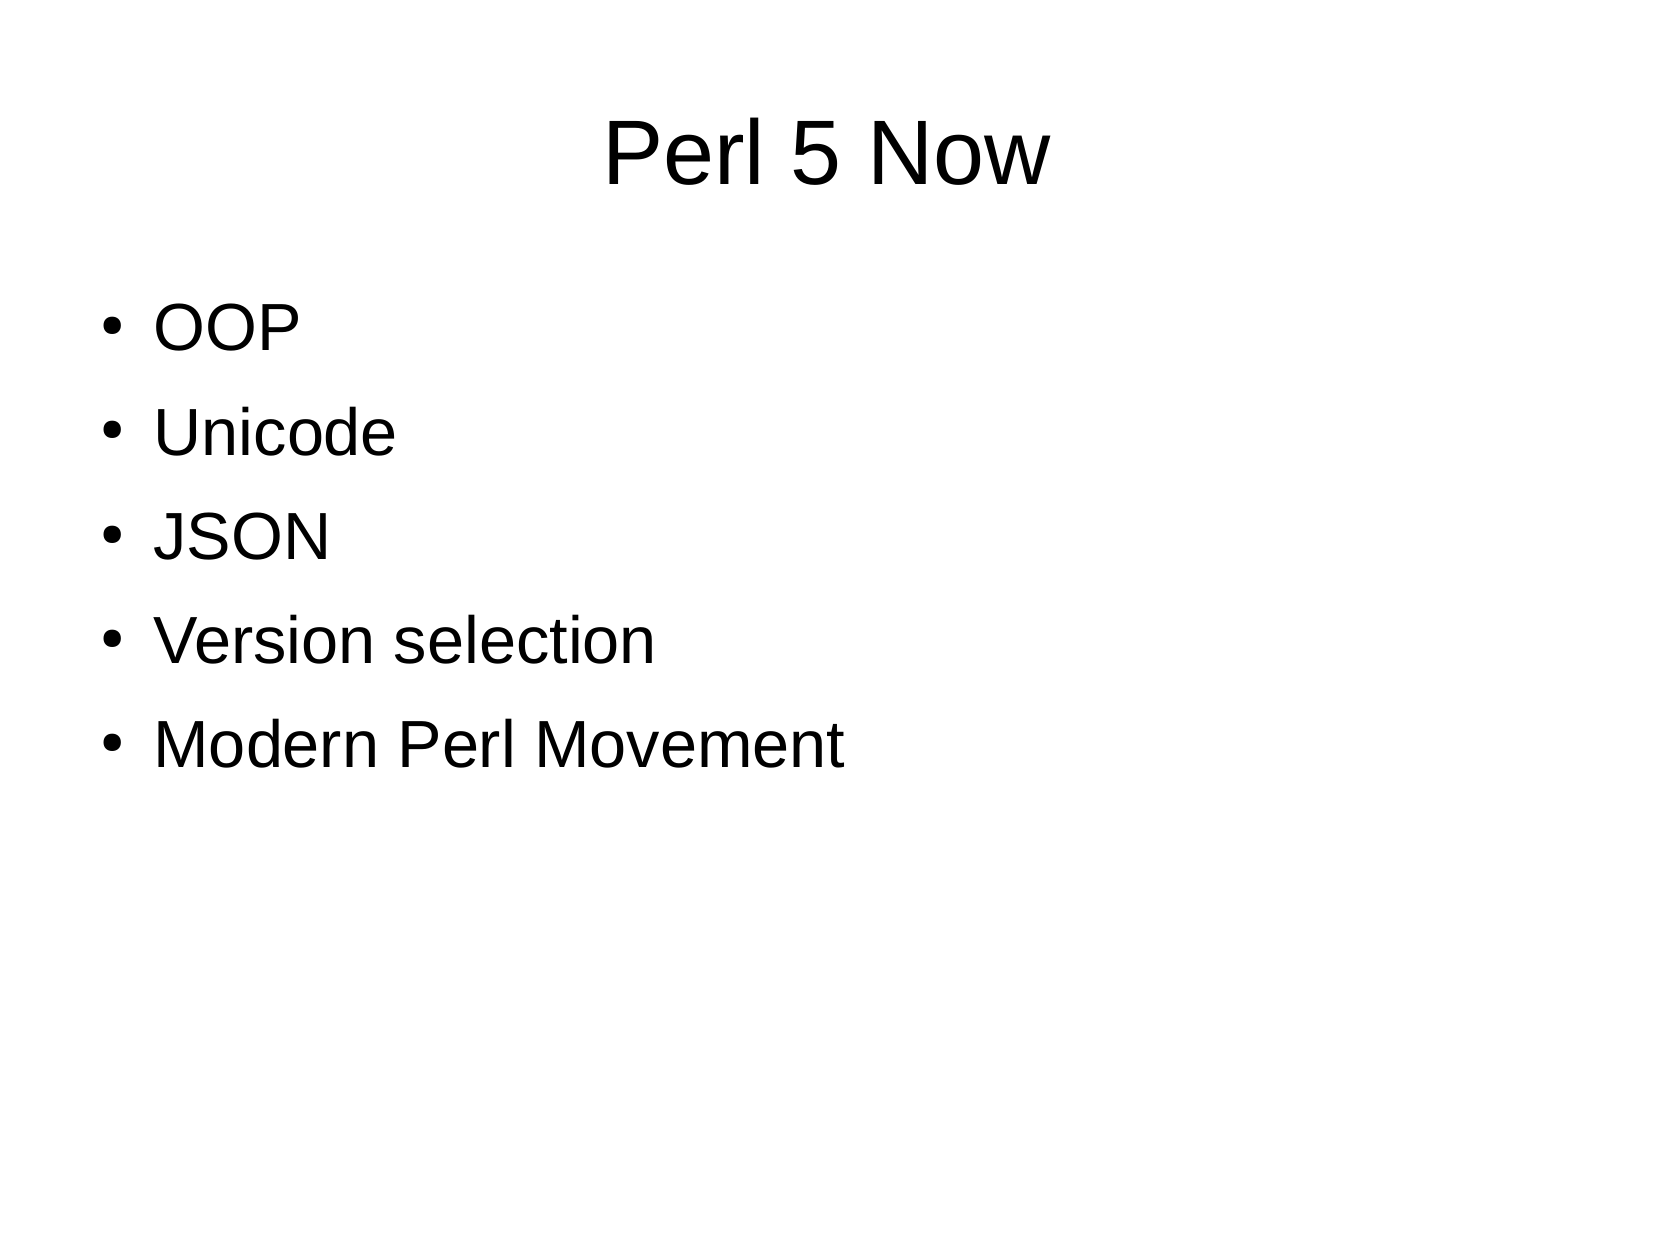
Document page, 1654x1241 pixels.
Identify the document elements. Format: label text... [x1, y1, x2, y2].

list OOP Unicode JSON Version selection Modern Perl Movement [82, 290, 1571, 1010]
title Perl 5 Now [82, 49, 1571, 257]
